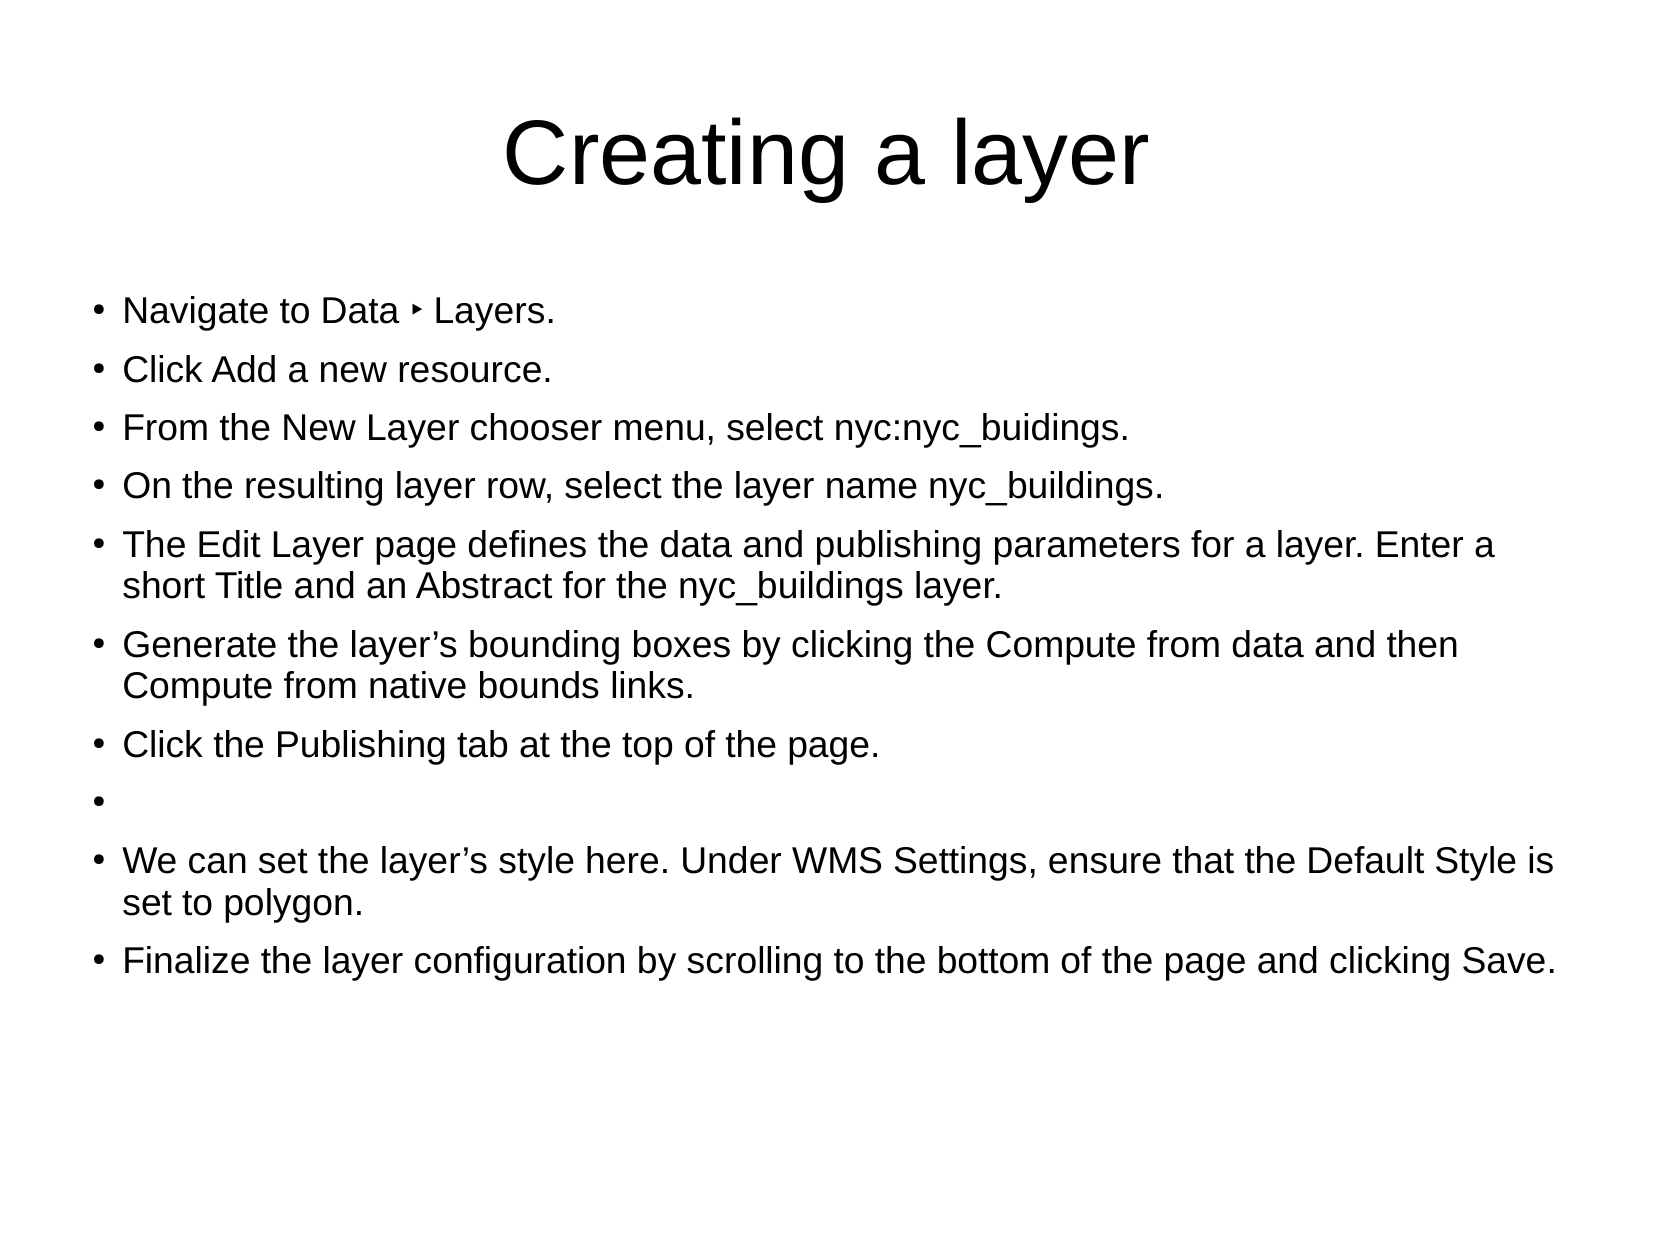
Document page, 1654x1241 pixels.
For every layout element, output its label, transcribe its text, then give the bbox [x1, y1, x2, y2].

title Creating a layer [82, 49, 1571, 257]
list Navigate to Data ‣ Layers. Click Add a new resource. From the New Layer chooser menu, select nyc:nyc_buidings. On the resulting layer row, select the layer name nyc_buildings. The Edit Layer page defines the data and publishing parameters for a layer. Enter a short Title and an Abstract for the nyc_buildings layer. Generate the layer’s bounding boxes by clicking the Compute from data and then Compute from native bounds links. Click the Publishing tab at the top of the page. We can set the layer’s style here. Under WMS Settings, ensure that the Default Style is set to polygon. Finalize the layer configuration by scrolling to the bottom of the page and clicking Save. [82, 290, 1571, 1010]
